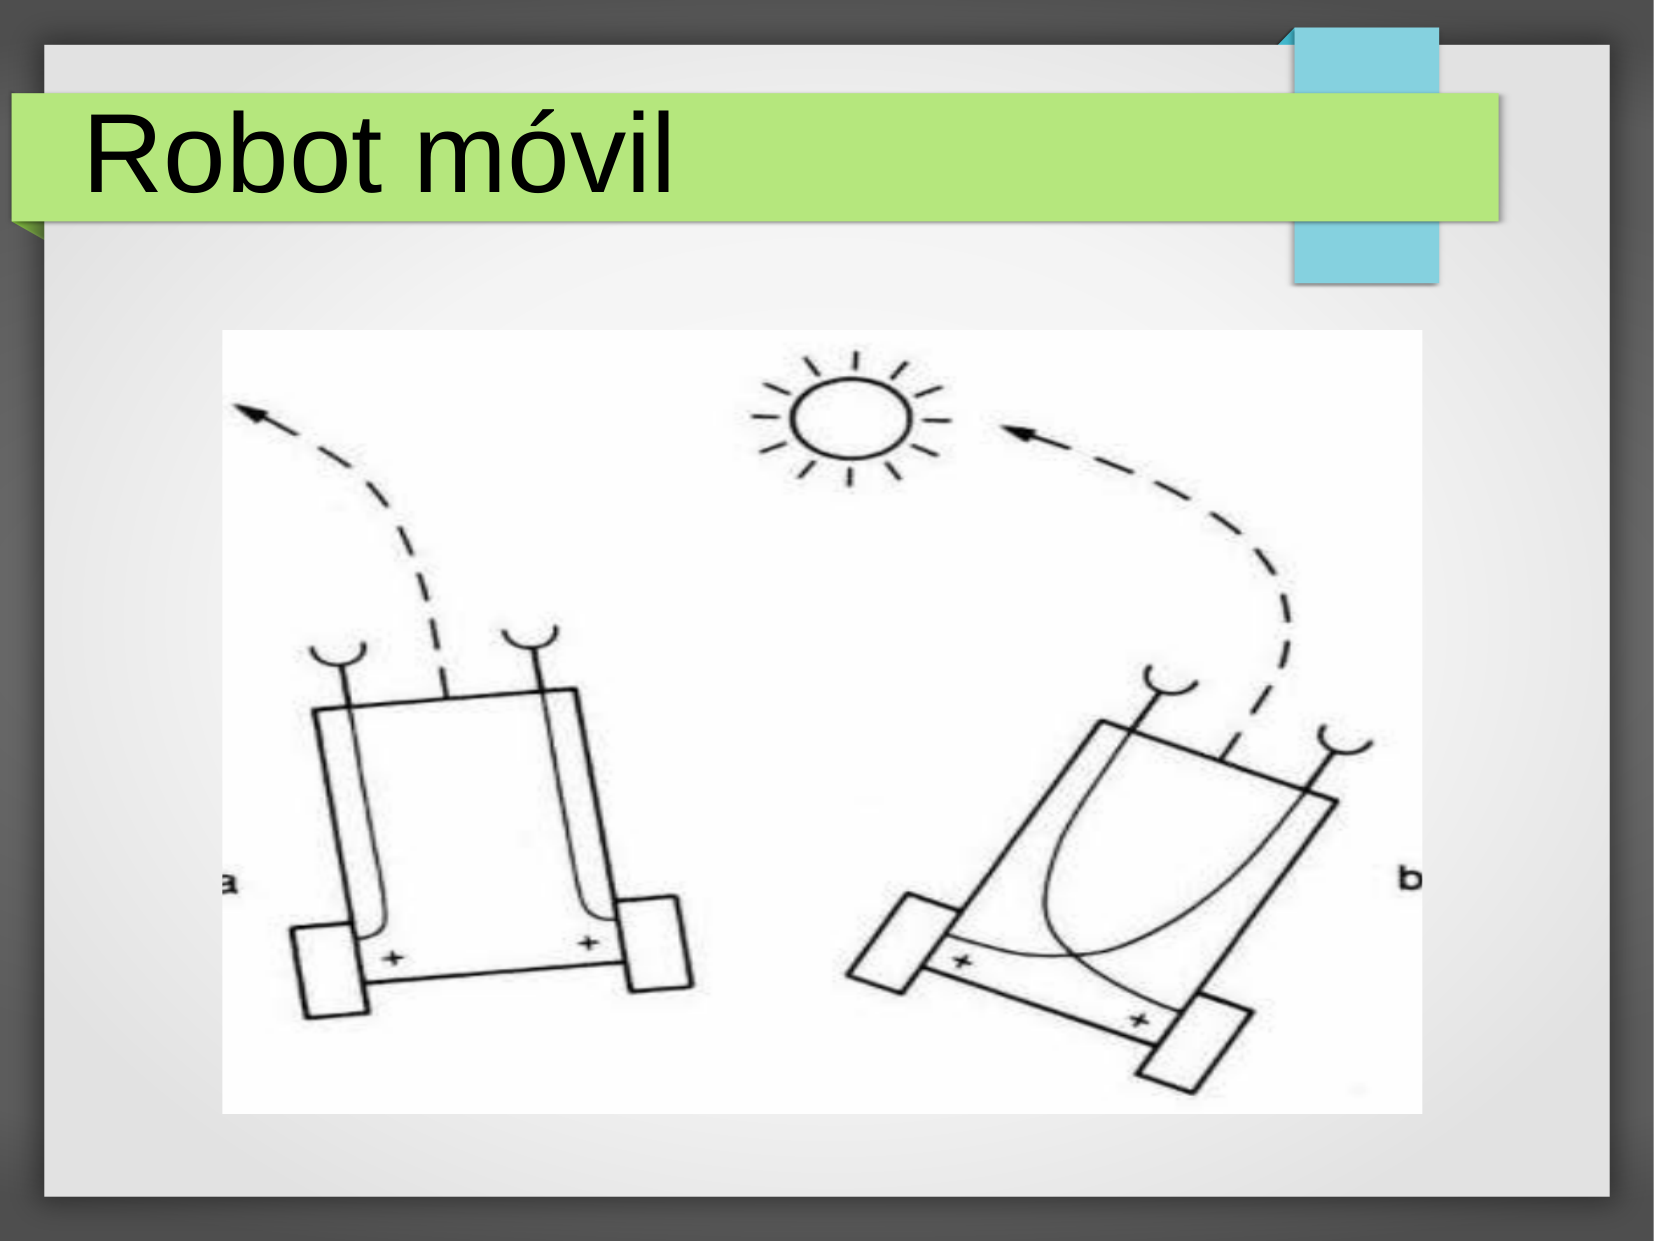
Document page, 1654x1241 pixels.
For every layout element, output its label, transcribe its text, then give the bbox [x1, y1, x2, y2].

picture [0, 0, 1654, 1241]
title Robot móvil [82, 49, 1571, 257]
